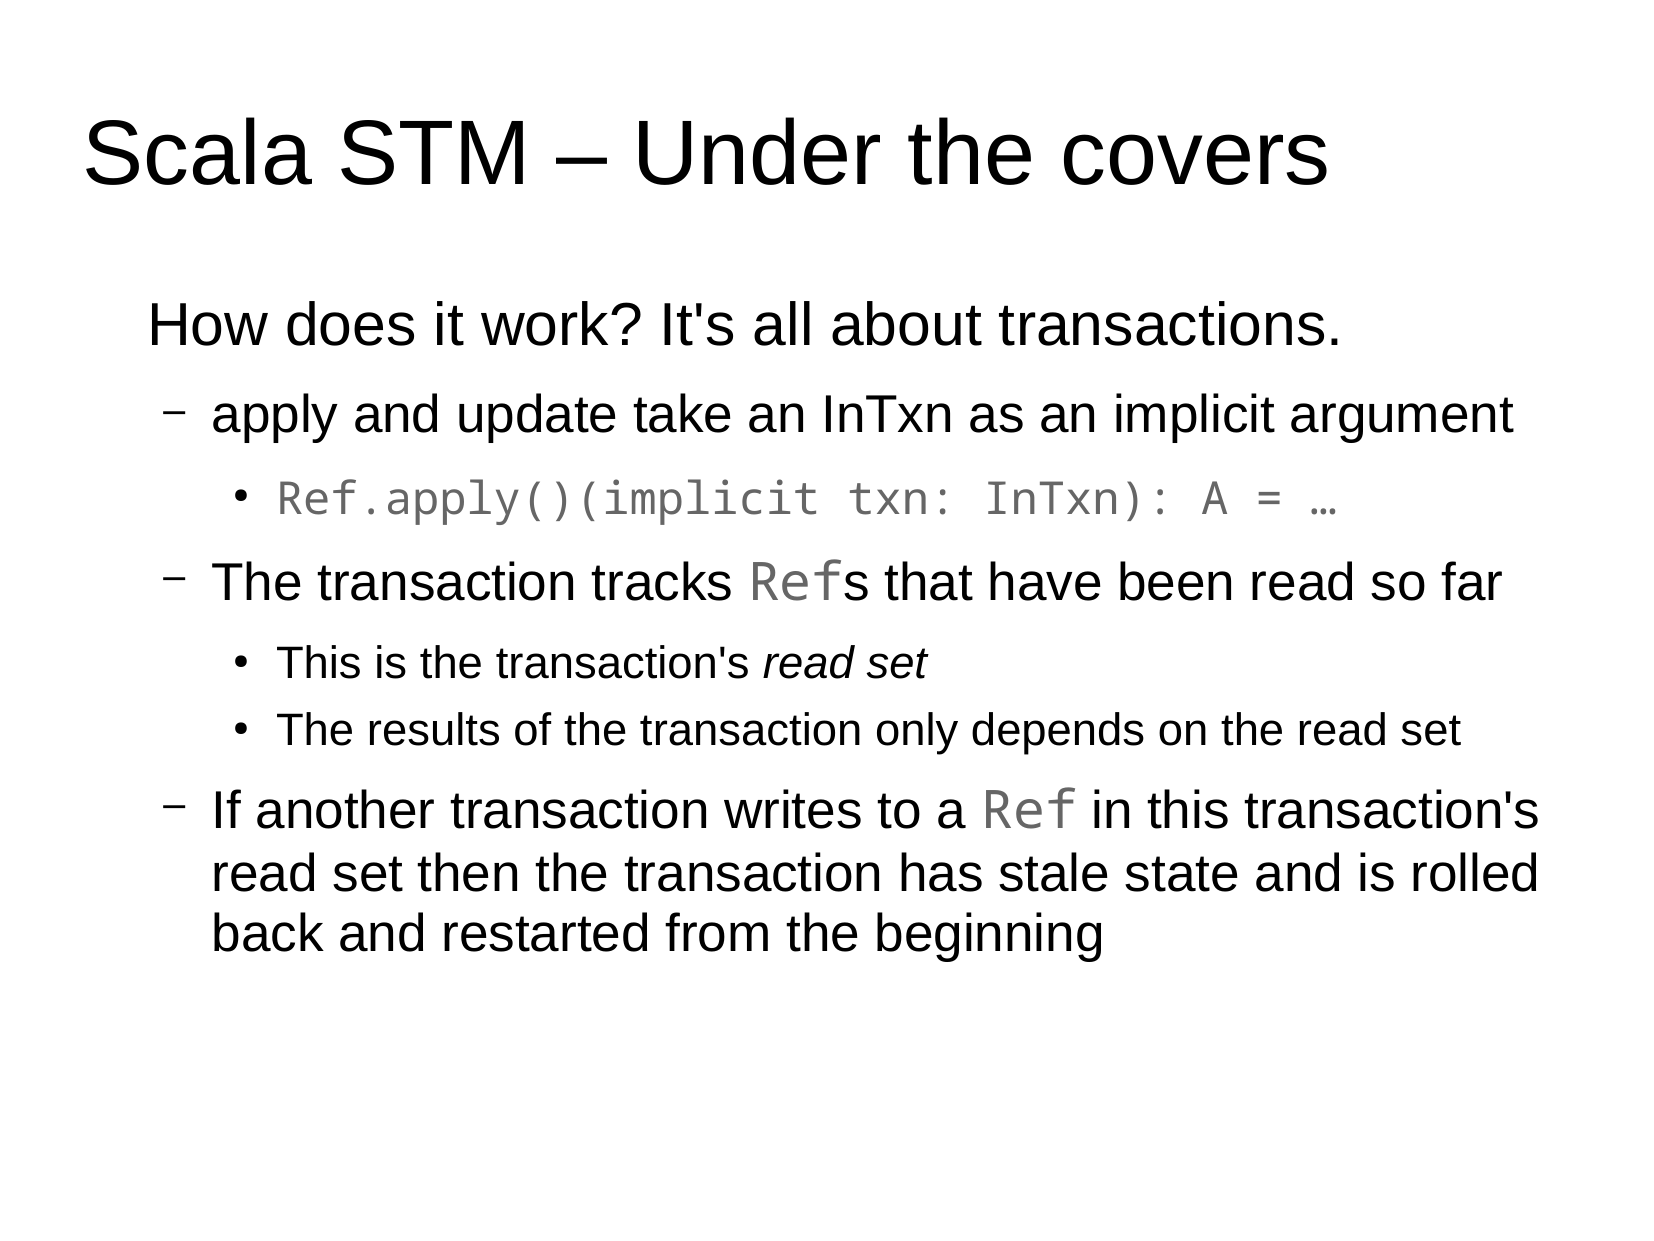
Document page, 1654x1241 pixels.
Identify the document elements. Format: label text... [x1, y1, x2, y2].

title Scala STM – Under the covers [82, 49, 1571, 257]
list How does it work? It's all about transactions. apply and update take an InTxn as an implicit argument Ref.apply()(implicit txn: InTxn): A = … The transaction tracks Refs that have been read so far This is the transaction's read set The results of the transaction only depends on the read set If another transaction writes to a Ref in this transaction's read set then the transaction has stale state and is rolled back and restarted from the beginning [82, 290, 1571, 1010]
